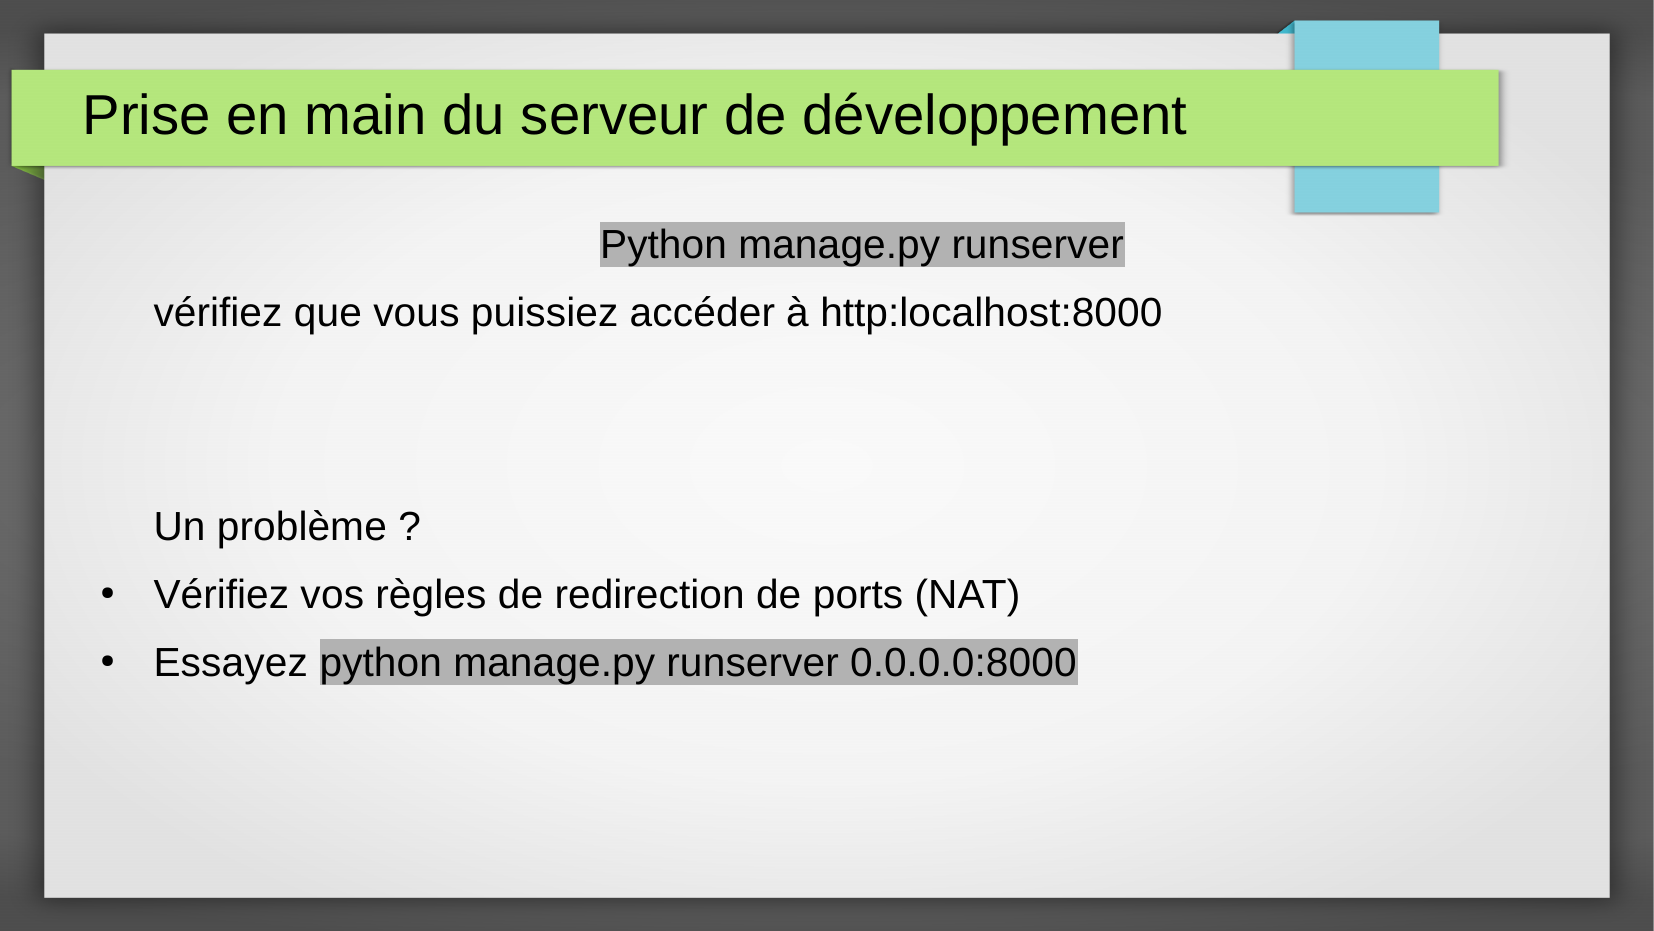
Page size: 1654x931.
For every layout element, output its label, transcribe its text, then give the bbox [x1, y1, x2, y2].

title Prise en main du serveur de développement [82, 70, 1264, 160]
picture [0, 0, 1654, 931]
list Un problème ? Vérifiez vos règles de redirection de ports (NAT) Essayez python manage.py runserver 0.0.0.0:8000 [82, 503, 1571, 761]
list Python manage.py runserver vérifiez que vous puissiez accéder à http:localhost:8000 [82, 221, 1571, 479]
